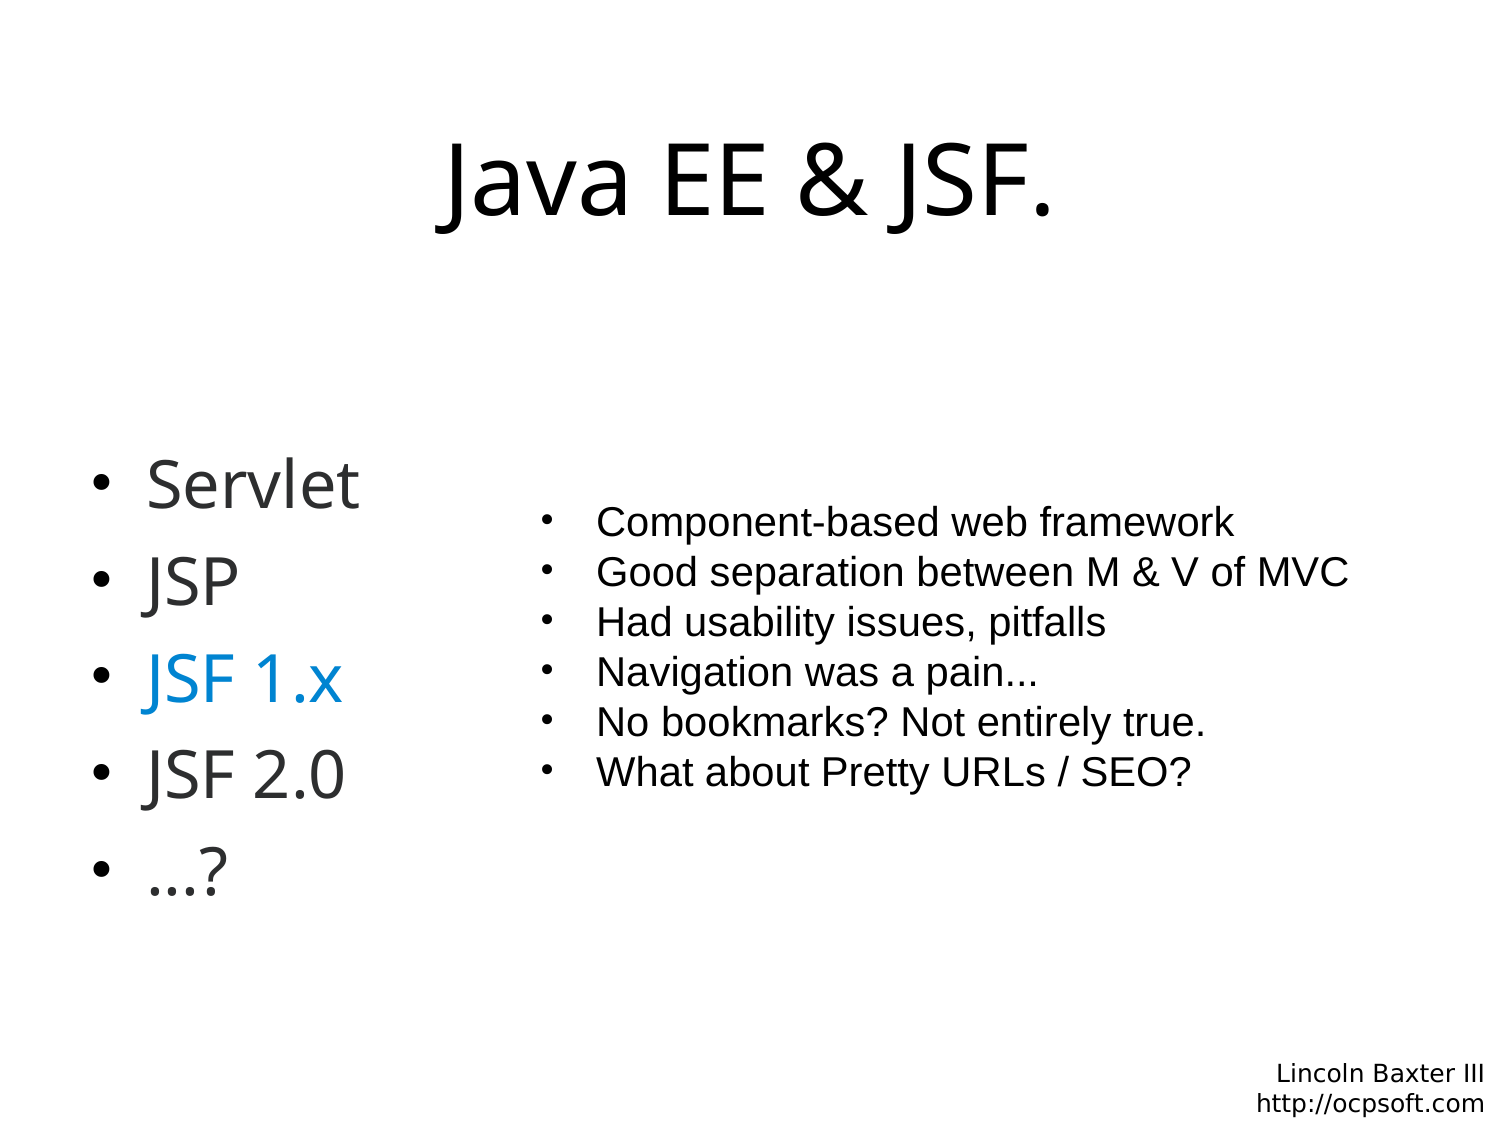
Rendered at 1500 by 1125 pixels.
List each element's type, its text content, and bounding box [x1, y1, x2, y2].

title Java EE & JSF. [75, 104, 1425, 246]
text_box Component-based web framework Good separation between M & V of MVC Had usability issues, pitfalls Navigation was a pain... No bookmarks? Not entirely true. What about Pretty URLs / SEO? [525, 487, 1463, 863]
list Servlet JSP JSF 1.x JSF 2.0 ...? [75, 337, 1425, 931]
